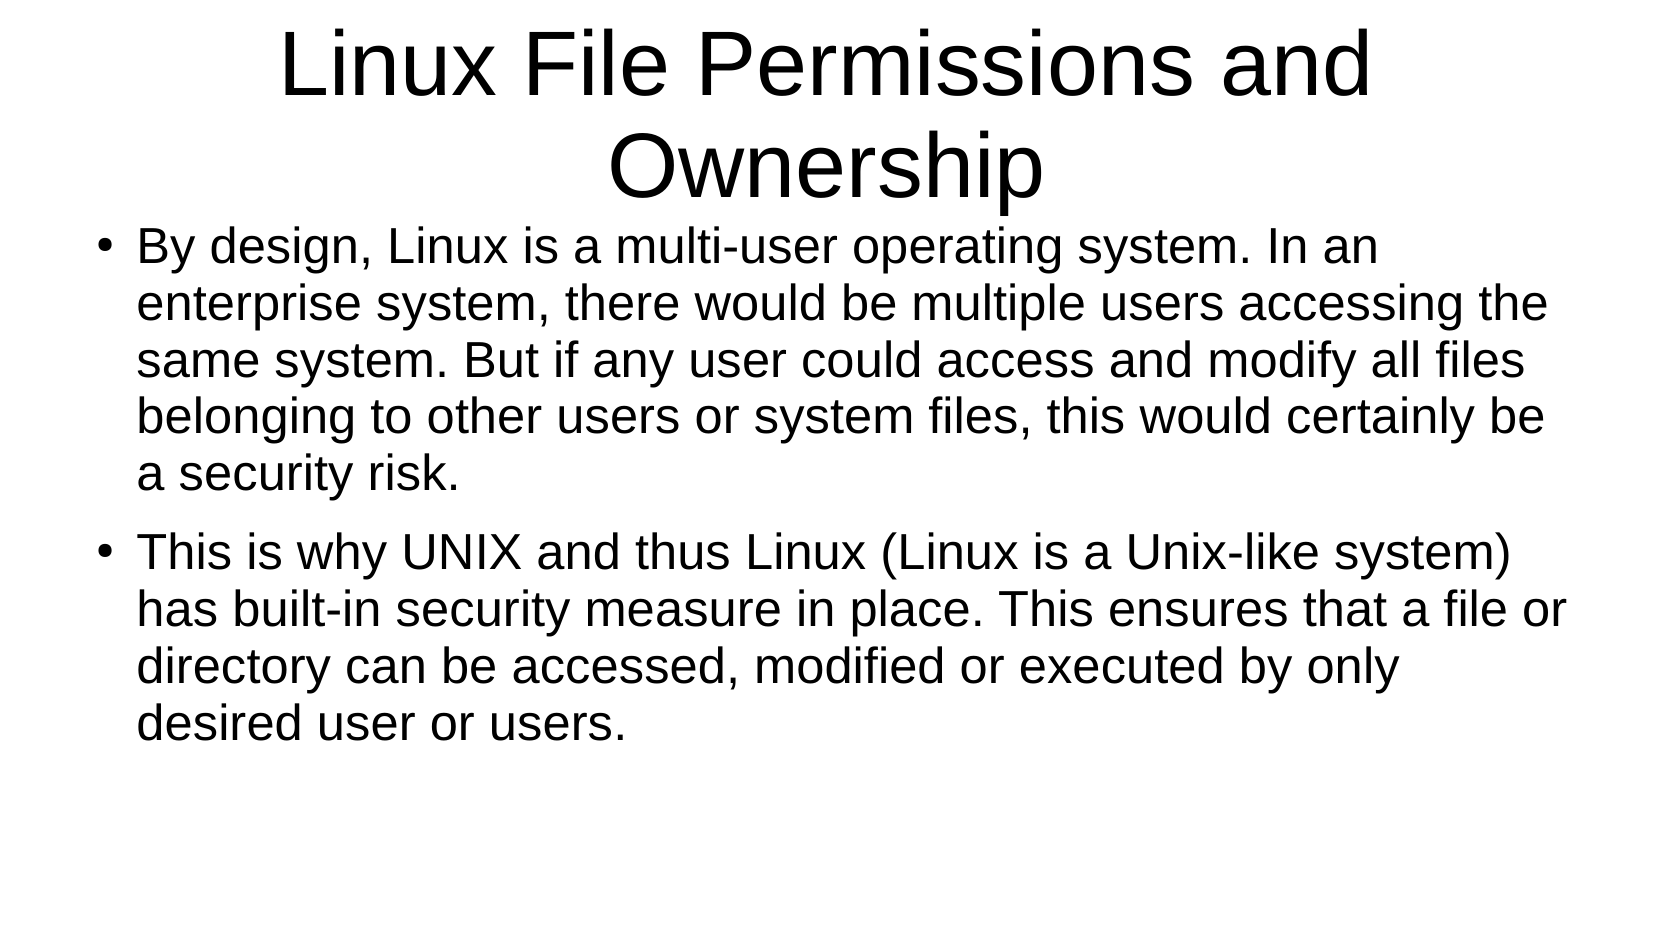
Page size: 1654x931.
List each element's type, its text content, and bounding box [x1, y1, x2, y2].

list By design, Linux is a multi-user operating system. In an enterprise system, there would be multiple users accessing the same system. But if any user could access and modify all files belonging to other users or system files, this would certainly be a security risk. This is why UNIX and thus Linux (Linux is a Unix-like system) has built-in security measure in place. This ensures that a file or directory can be accessed, modified or executed by only desired user or users. [82, 217, 1571, 758]
title Linux File Permissions and Ownership [82, 12, 1571, 217]
